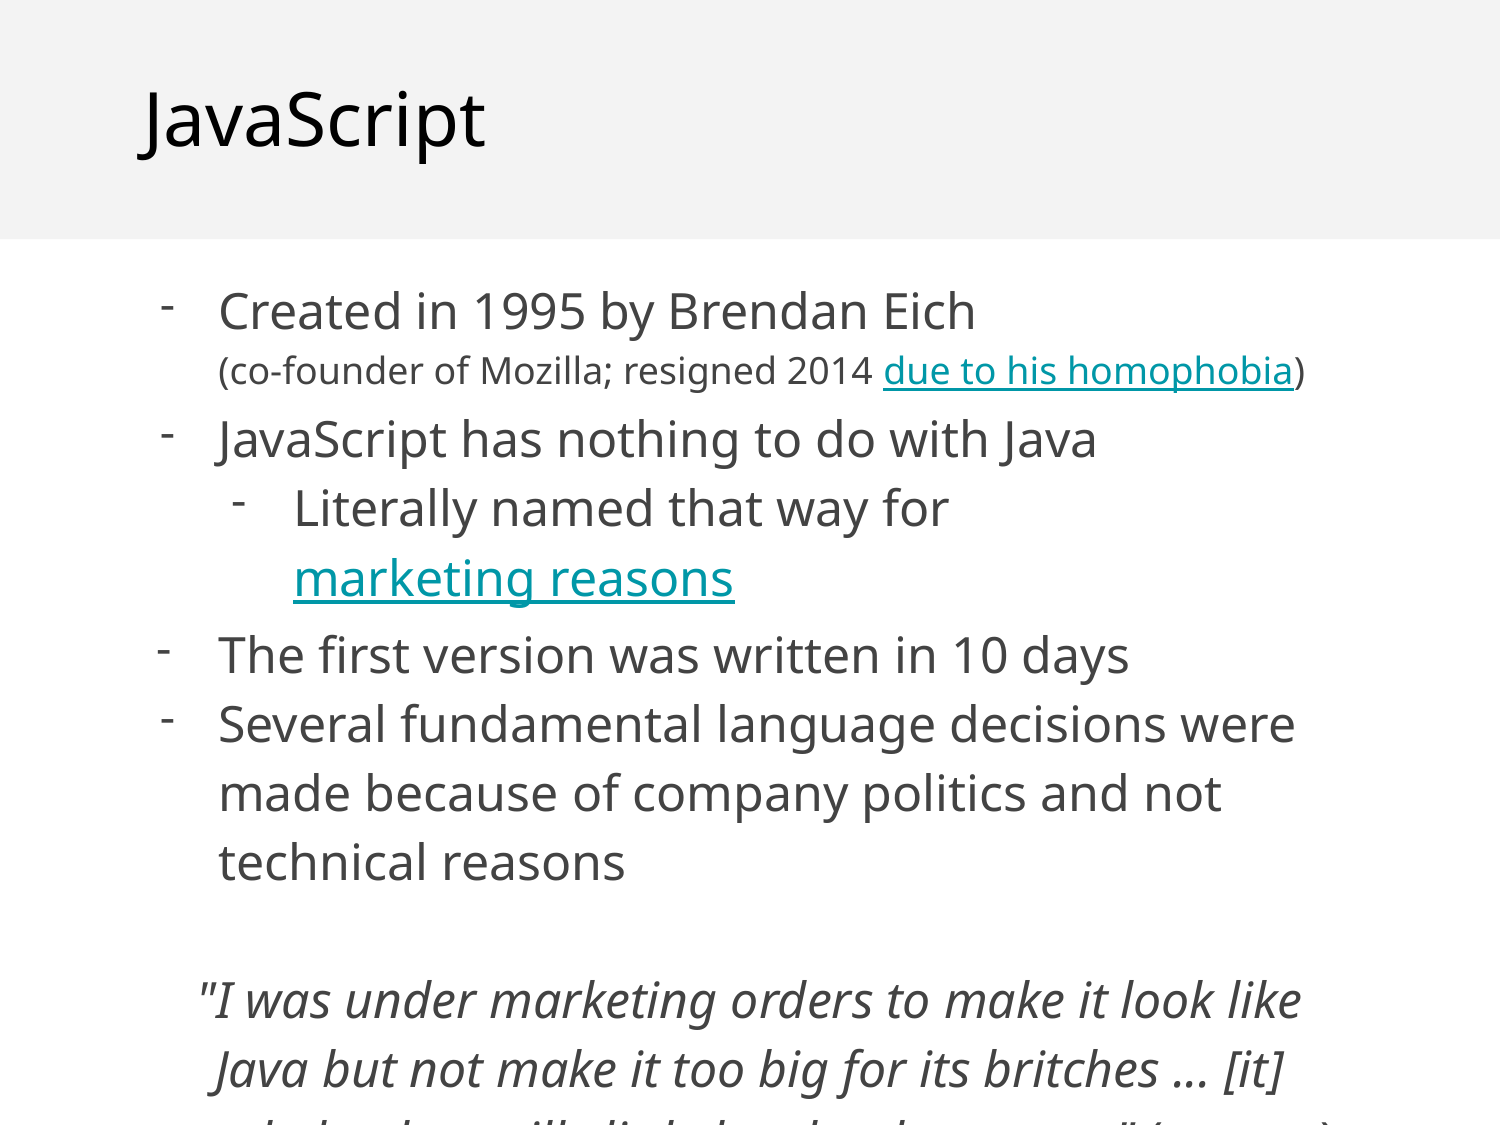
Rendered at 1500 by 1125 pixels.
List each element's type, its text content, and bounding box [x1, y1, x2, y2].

title JavaScript [128, 56, 1372, 183]
list Created in 1995 by Brendan Eich (co-founder of Mozilla; resigned 2014 due to his homophobia) JavaScript has nothing to do with Java Literally named that way for marketing reasons The first version was written in 10 days Several fundamental language decisions were made because of company politics and not technical reasons "I was under marketing orders to make it look like Java but not make it too big for its britches ... [it] needed to be a silly little brother language." (source) [128, 255, 1372, 1004]
